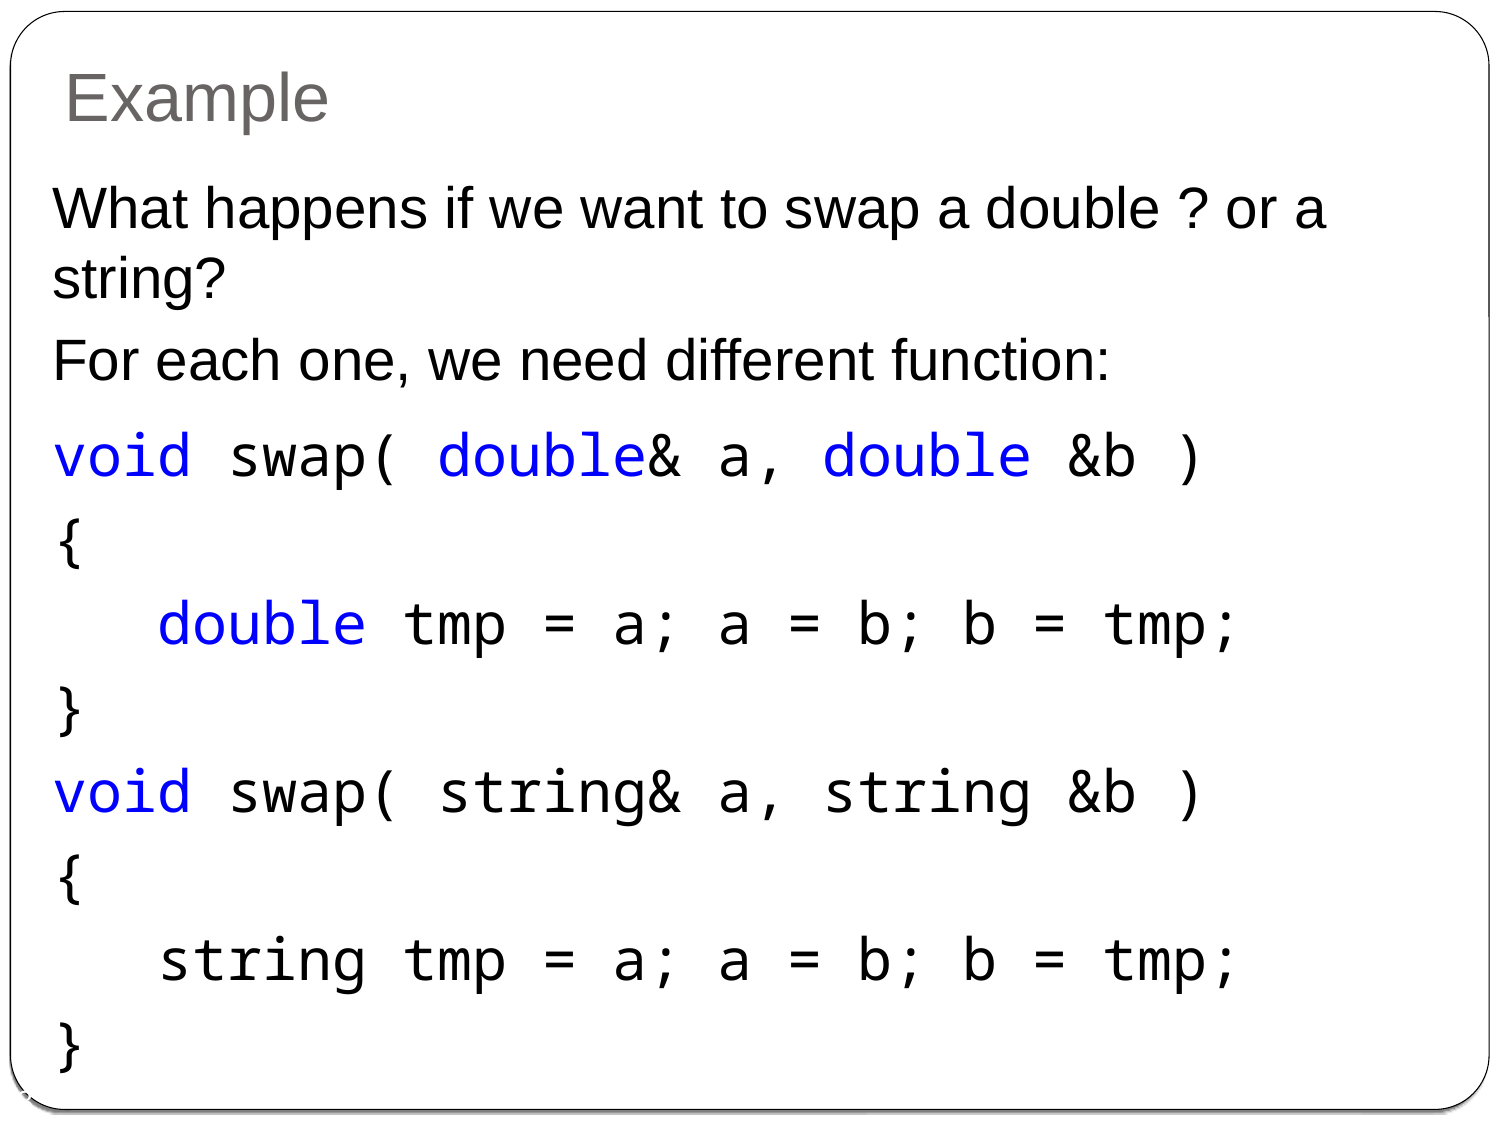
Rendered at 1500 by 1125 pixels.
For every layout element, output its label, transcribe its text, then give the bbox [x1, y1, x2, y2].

title Example [50, 45, 1450, 150]
slide_number <number> [0, 1074, 50, 1125]
list What happens if we want to swap a double ? or a string? For each one, we need different function: void swap( double& a, double &b ) { double tmp = a; a = b; b = tmp; } void swap( string& a, string &b ) { string tmp = a; a = b; b = tmp; } [37, 162, 1463, 1088]
